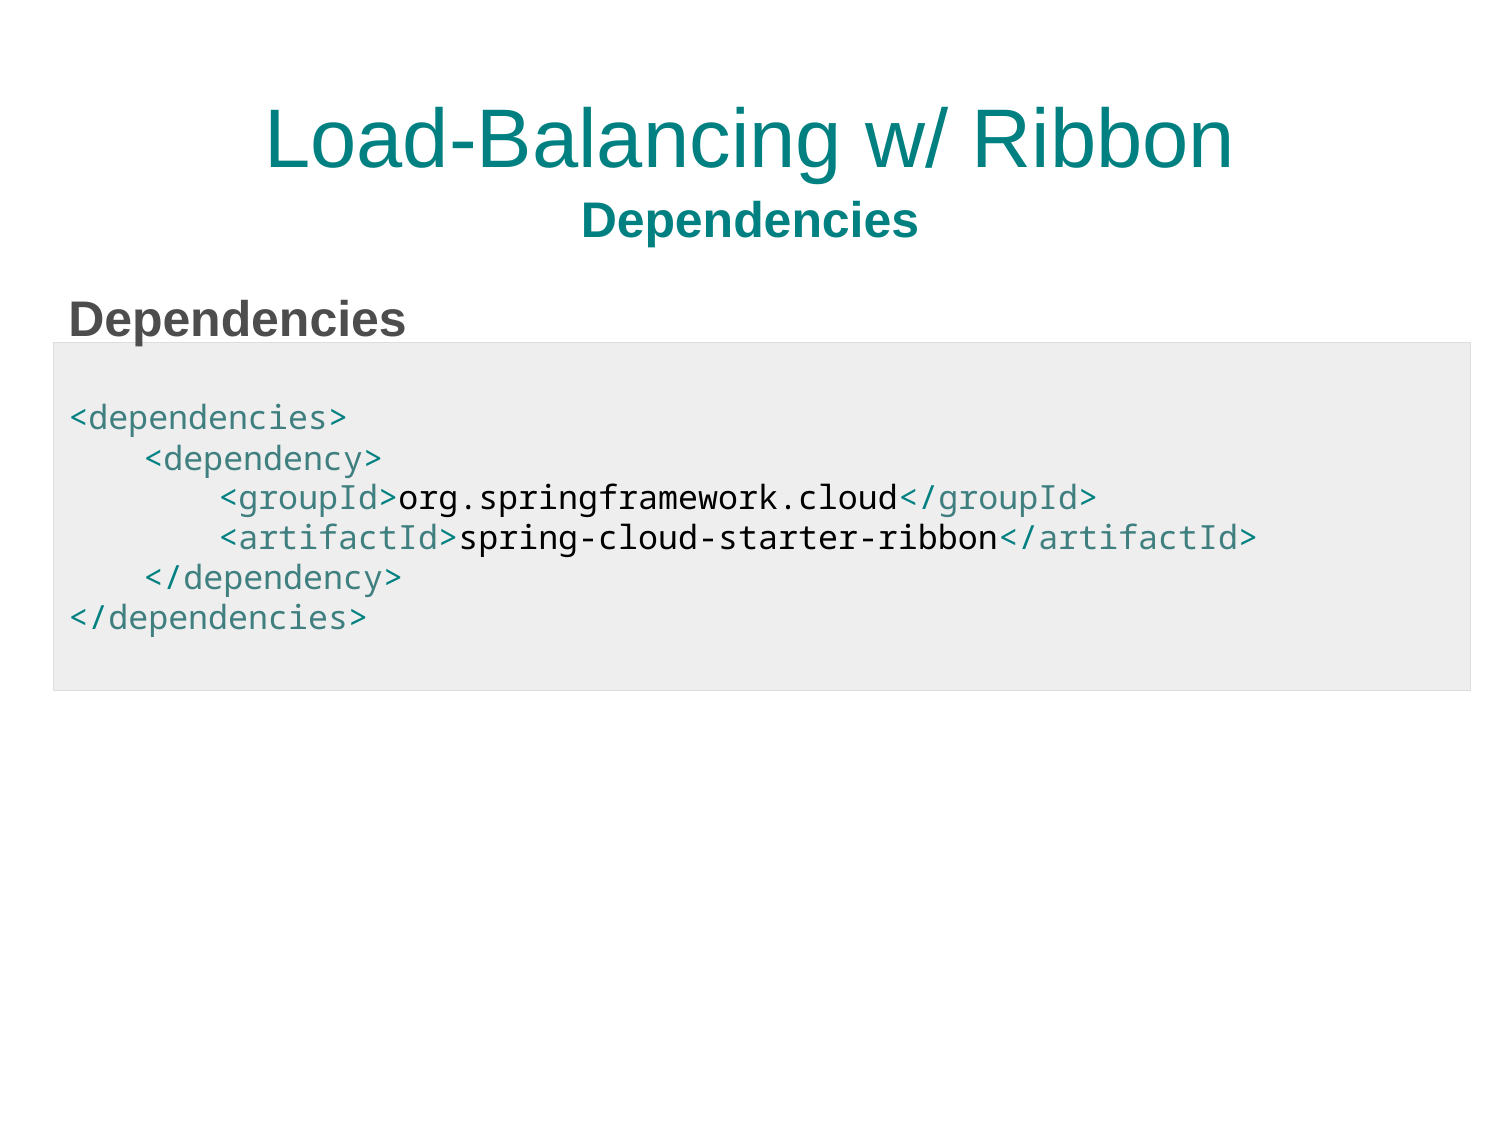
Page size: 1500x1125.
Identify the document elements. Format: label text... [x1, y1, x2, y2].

text_box Dependencies [0, 180, 1500, 255]
text_box <dependencies> <dependency> <groupId>org.springframework.cloud</groupId> <artifactId>spring-cloud-starter-ribbon</artifactId> </dependency> </dependencies> [53, 342, 1471, 691]
title Load-Balancing w/ Ribbon [75, 44, 1425, 180]
text_box Dependencies [53, 278, 595, 354]
